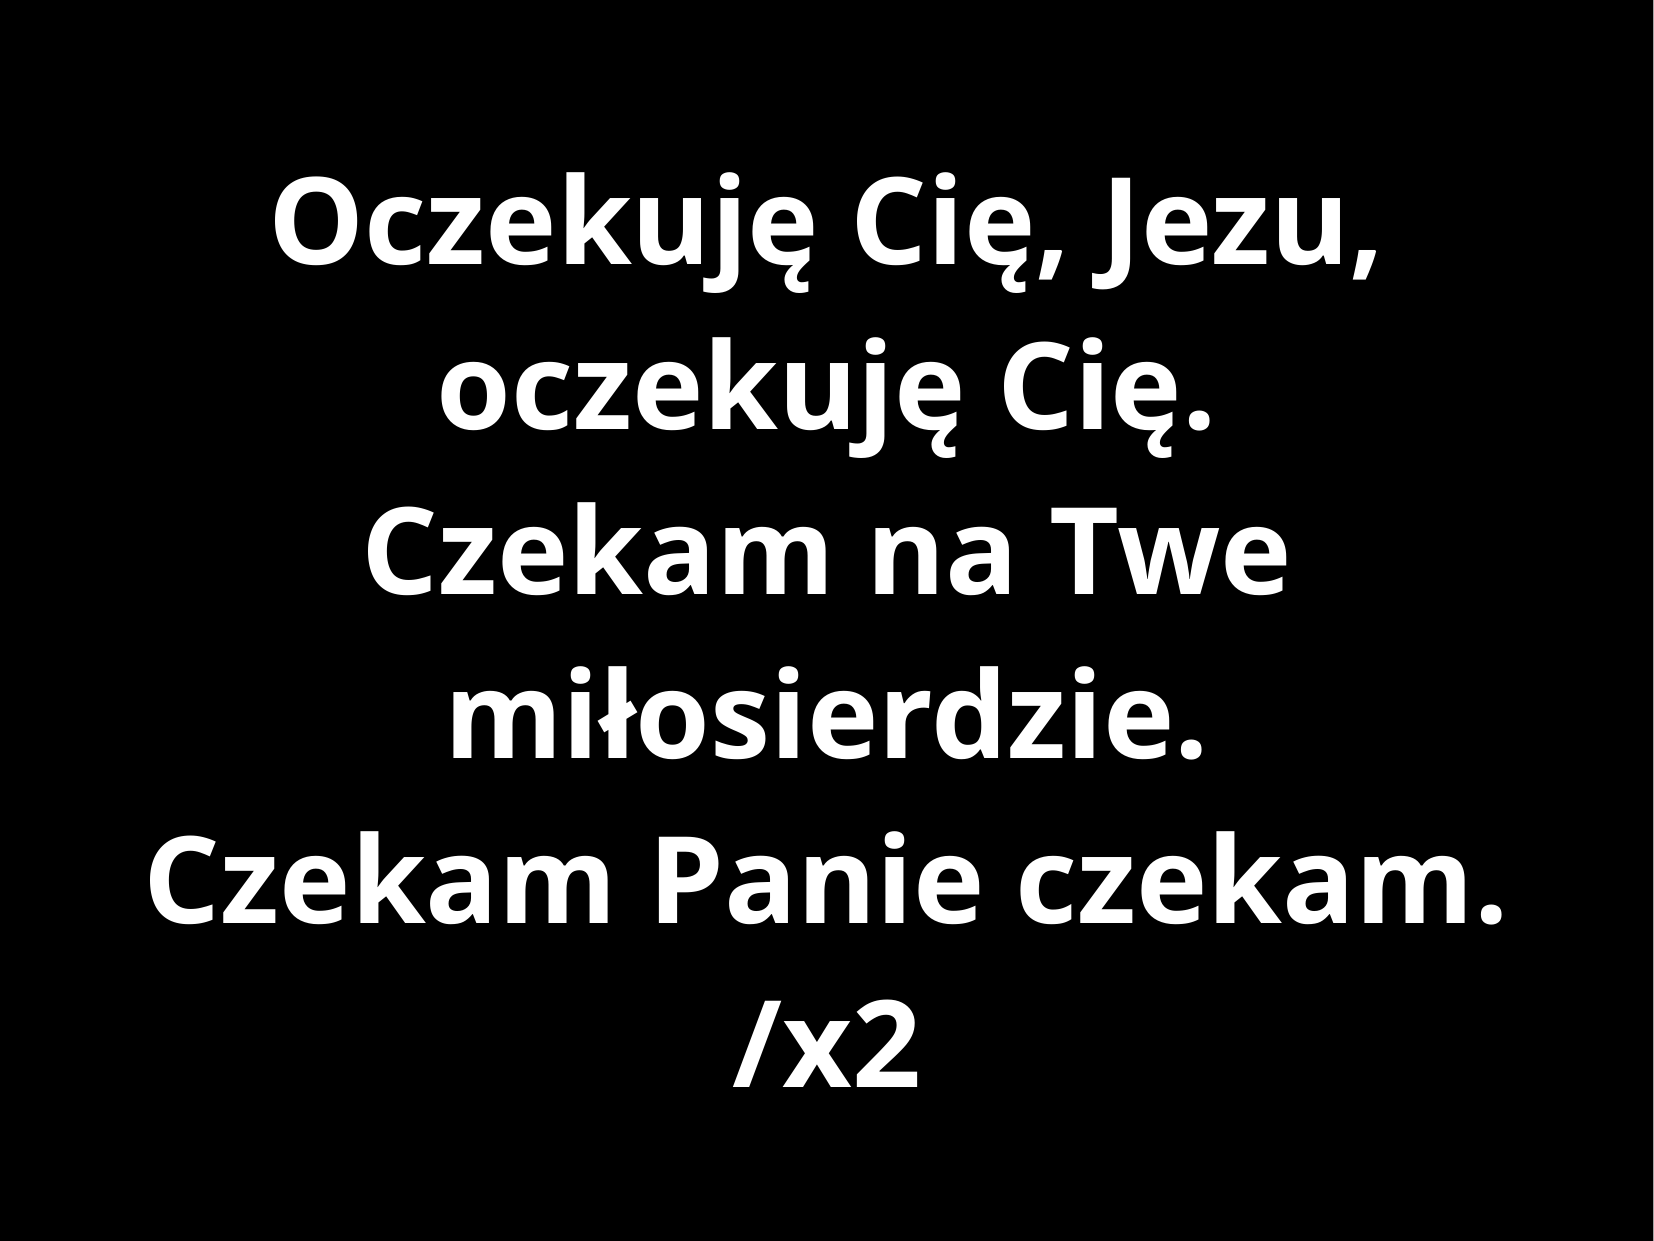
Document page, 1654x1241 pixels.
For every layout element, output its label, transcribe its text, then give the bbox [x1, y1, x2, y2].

title Oczekuję Cię, Jezu, oczekuję Cię. Czekam na Twe miłosierdzie. Czekam Panie czekam. /x2 [0, 0, 1654, 1241]
